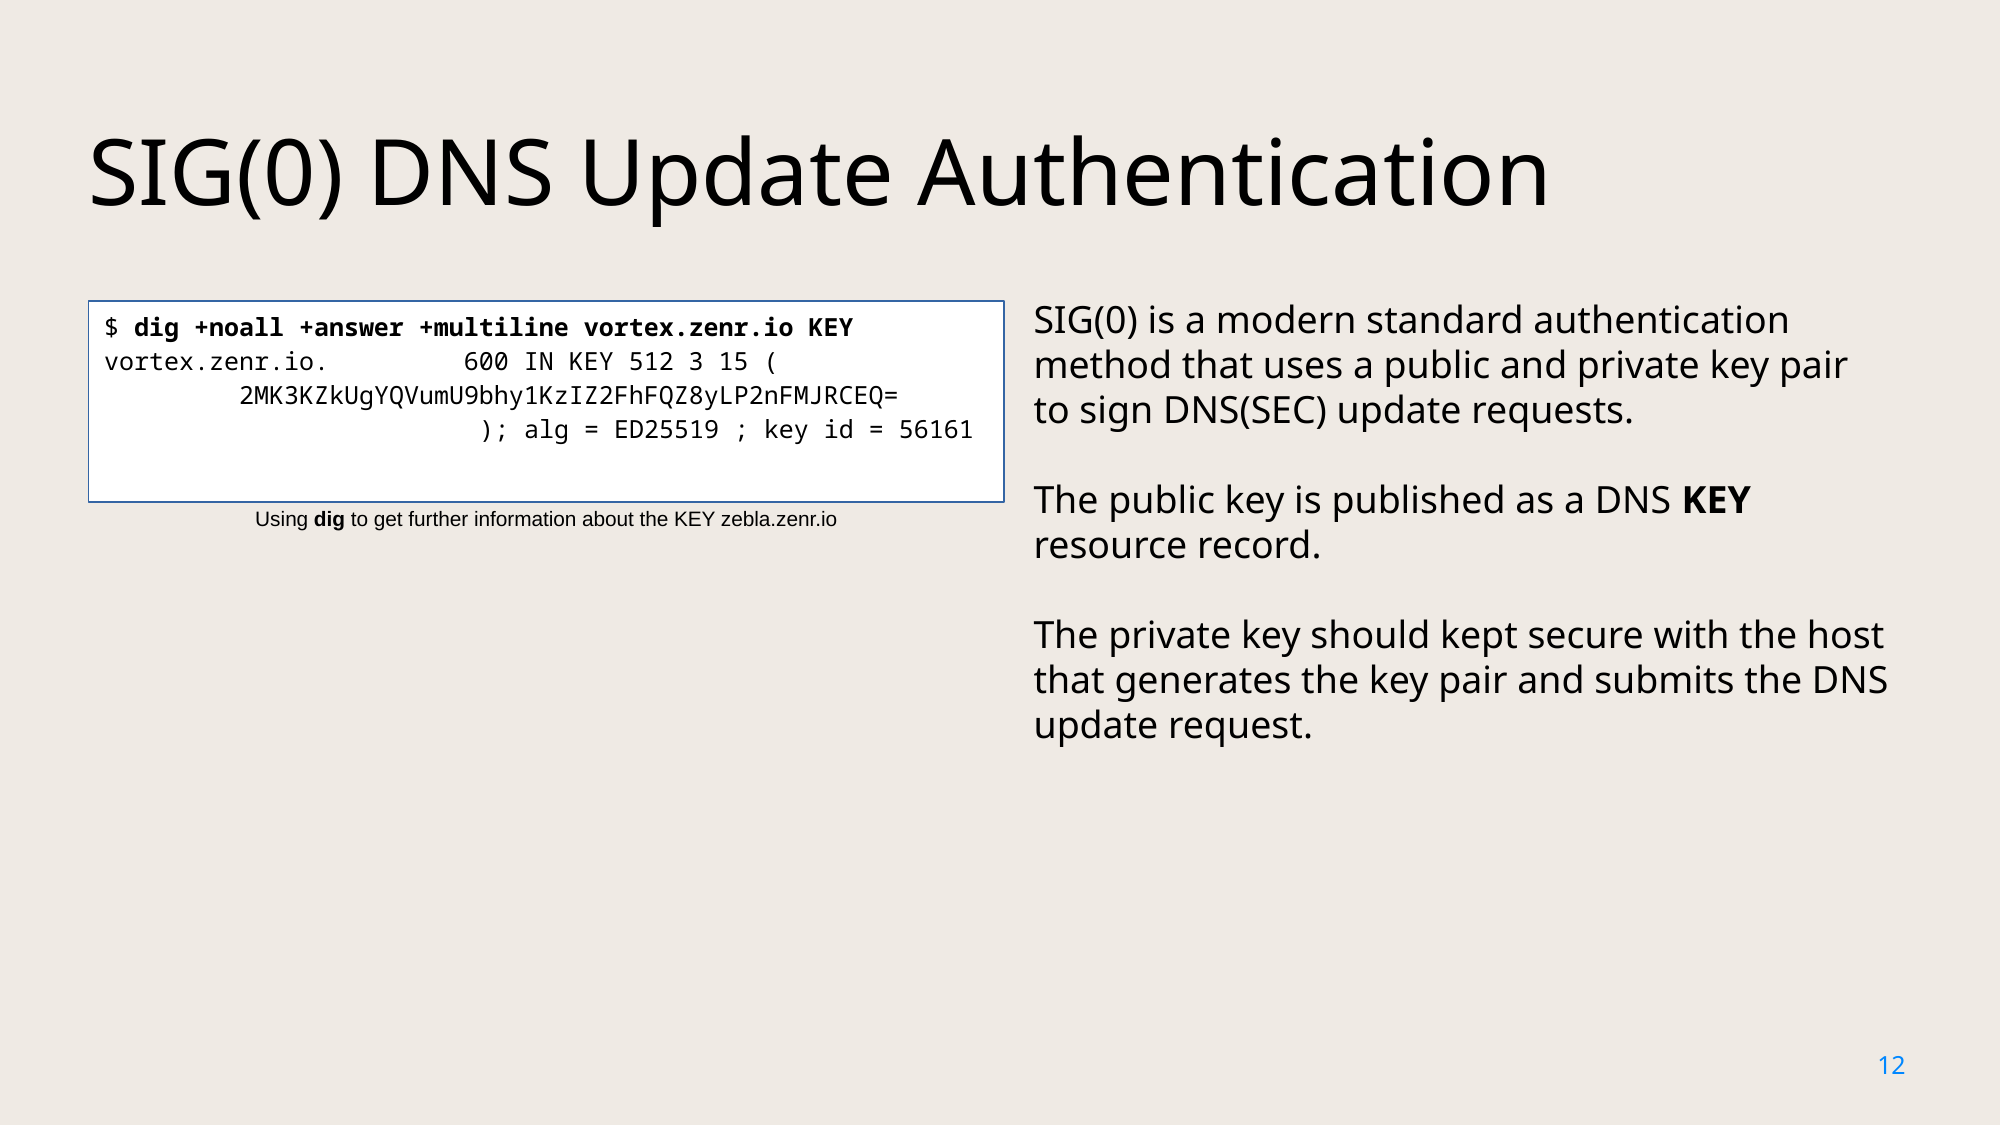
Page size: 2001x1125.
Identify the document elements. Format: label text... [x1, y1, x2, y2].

list SIG(0) is a modern standard authentication method that uses a public and private key pair to sign DNS(SEC) update requests. The public key is published as a DNS KEY resource record. The private key should kept secure with the host that generates the key pair and submits the DNS update request. [1033, 295, 1892, 1002]
slide_number <number> [1862, 1042, 1957, 1103]
text_box $ dig +noall +answer +multiline vortex.zenr.io KEY vortex.zenr.io. 600 IN KEY 512 3 15 ( 2MK3KZkUgYQVumU9bhy1KzIZ2FhFQZ8yLP2nFMJRCEQ= ); alg = ED25519 ; key id = 56161 [88, 301, 1004, 500]
title SIG(0) DNS Update Authentication [88, 59, 1863, 278]
text_box Using dig to get further information about the KEY zebla.zenr.io [88, 500, 1004, 539]
